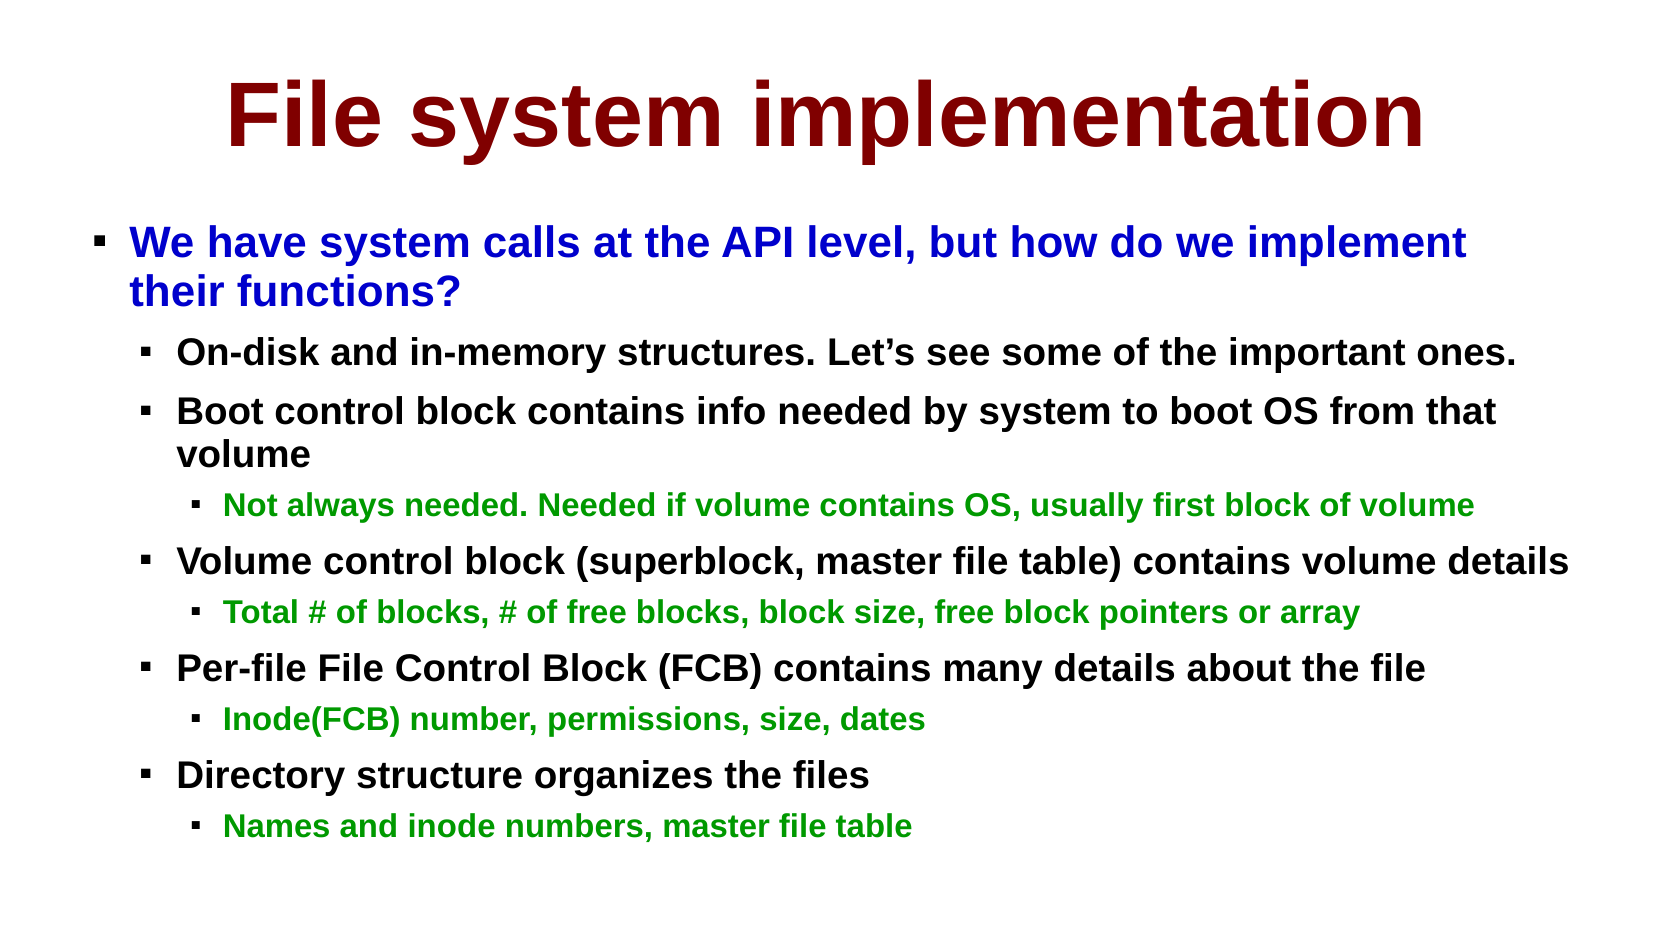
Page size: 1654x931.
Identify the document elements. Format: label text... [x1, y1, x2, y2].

title File system implementation [82, 37, 1571, 193]
list We have system calls at the API level, but how do we implement their functions? On-disk and in-memory structures. Let’s see some of the important ones. Boot control block contains info needed by system to boot OS from that volume Not always needed. Needed if volume contains OS, usually first block of volume Volume control block (superblock, master file table) contains volume details Total # of blocks, # of free blocks, block size, free block pointers or array Per-file File Control Block (FCB) contains many details about the file Inode(FCB) number, permissions, size, dates Directory structure organizes the files Names and inode numbers, master file table [82, 217, 1571, 886]
